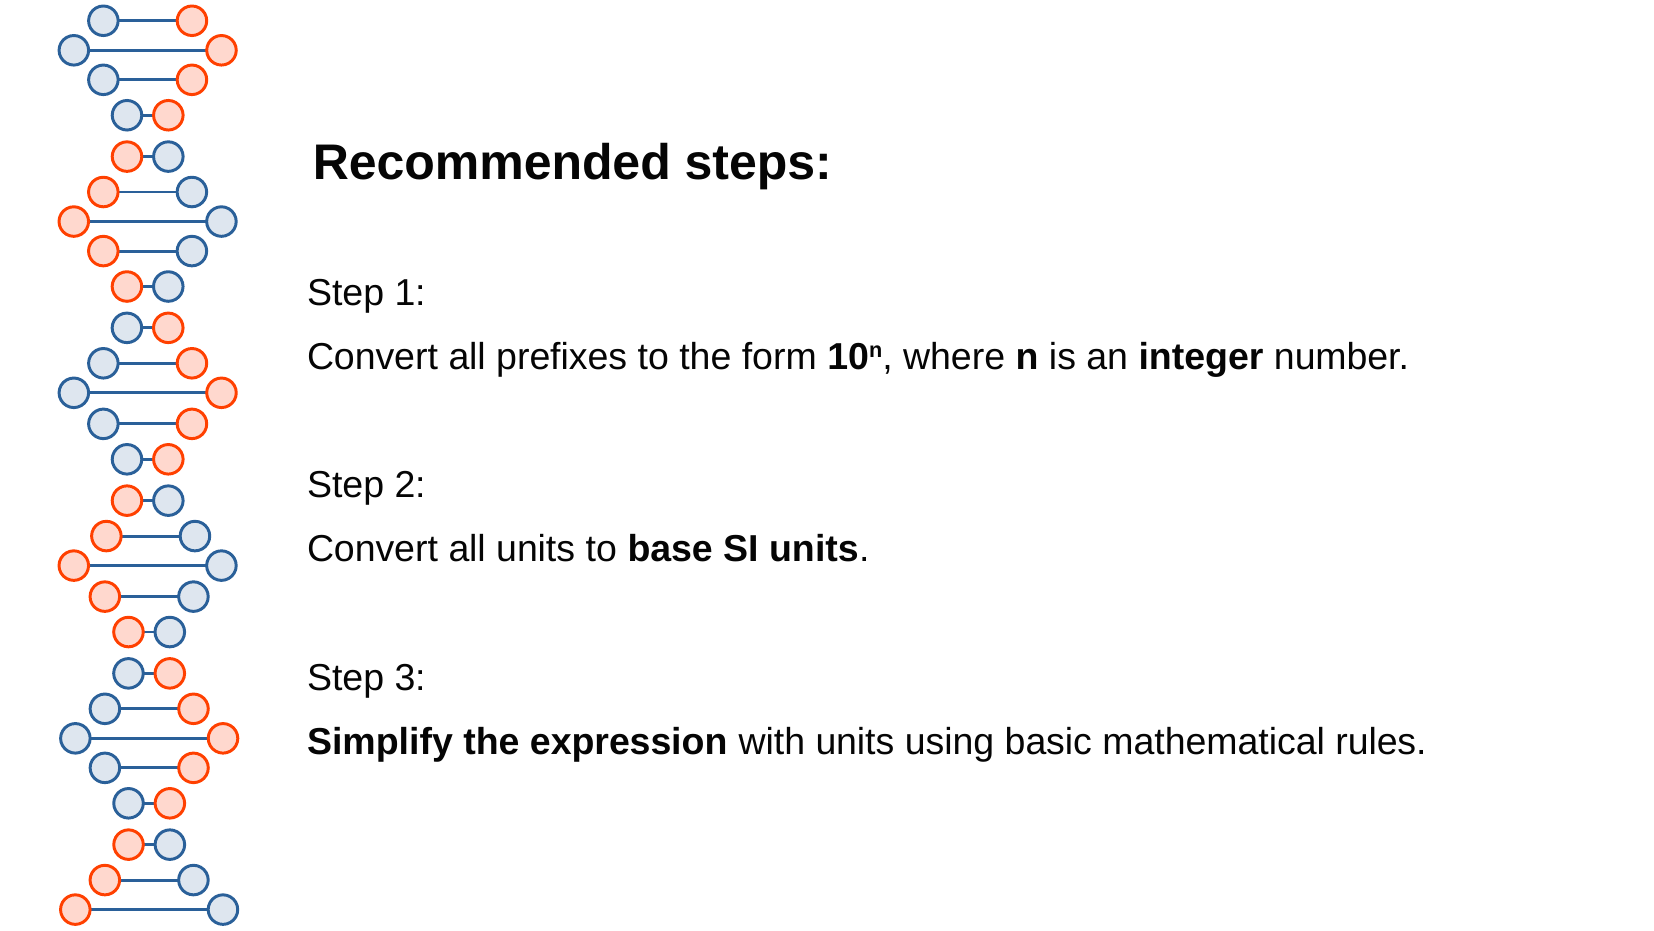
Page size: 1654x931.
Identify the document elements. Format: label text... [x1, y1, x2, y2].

list Step 1: Convert all prefixes to the form 10n, where n is an integer number. Step 2: Convert all units to base SI units. Step 3: Simplify the expression with units using basic mathematical rules. [307, 271, 1636, 812]
title Recommended steps: [312, 84, 943, 240]
